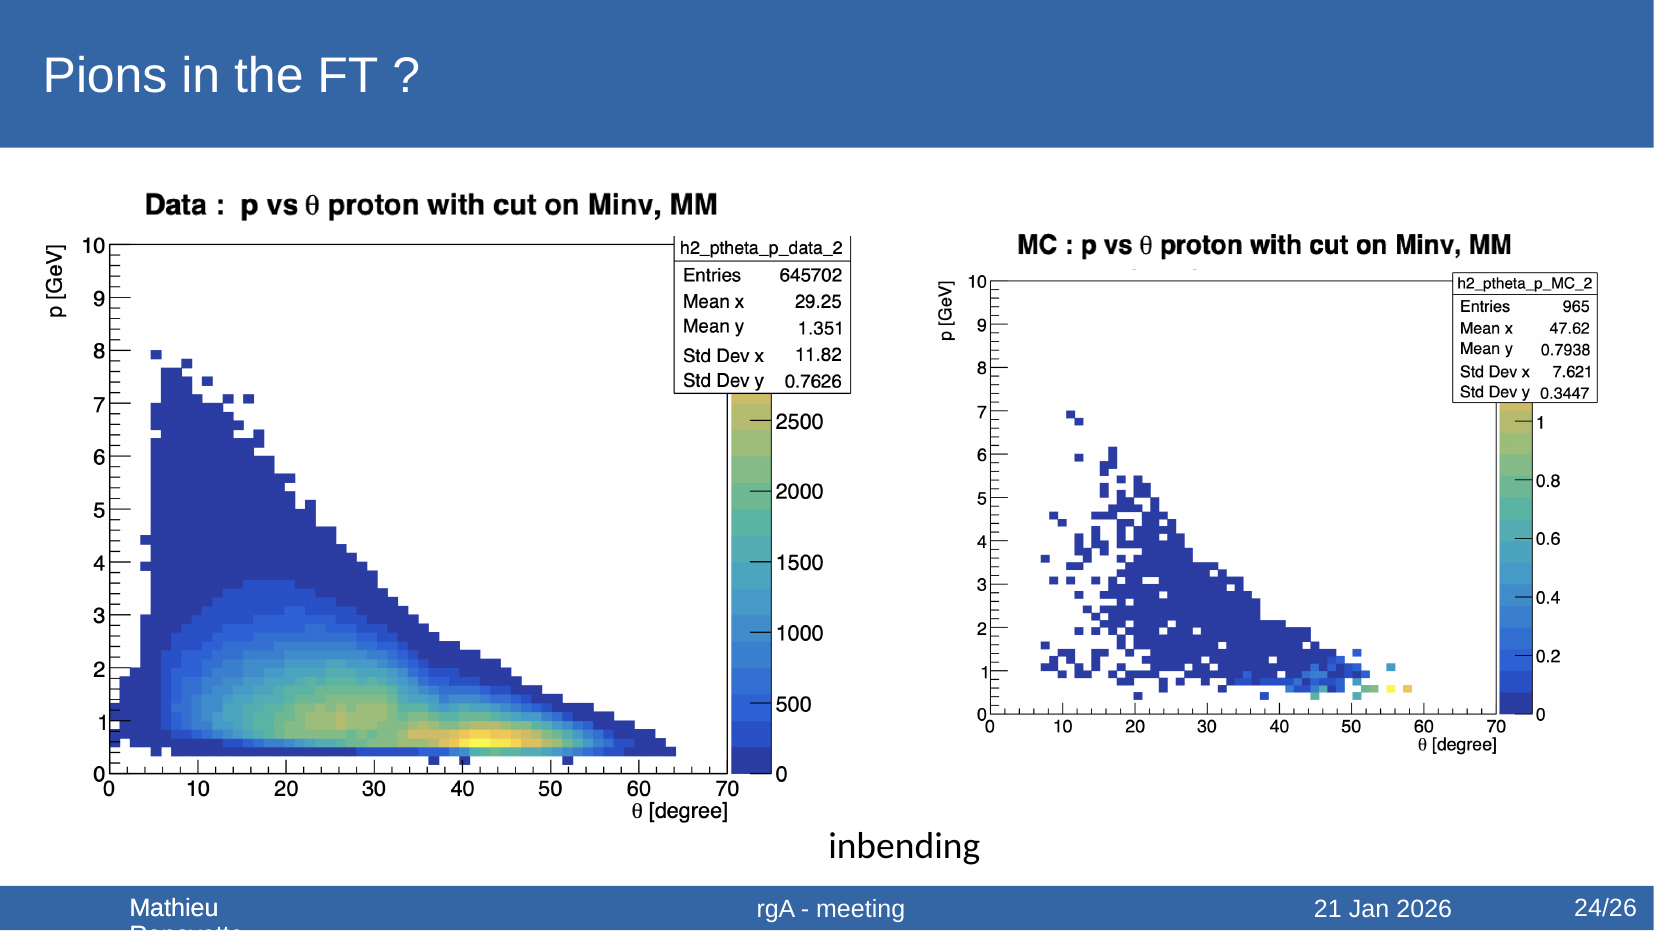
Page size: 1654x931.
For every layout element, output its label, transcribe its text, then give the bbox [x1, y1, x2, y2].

text_box 21 Jan 2026 [1299, 887, 1536, 931]
text_box [226, 885, 1654, 931]
text_box [0, 885, 131, 931]
picture [0, 236, 865, 841]
text_box rgA - meeting [734, 887, 953, 931]
text_box 24/26 [1559, 885, 1654, 930]
text_box Mathieu Ronayette [114, 885, 355, 929]
text_box inbending [813, 813, 998, 875]
picture [905, 269, 1609, 762]
text_box [0, 0, 1654, 148]
picture [1003, 211, 1511, 263]
picture [137, 158, 717, 231]
text_box Pions in the FT ? [27, 40, 886, 114]
